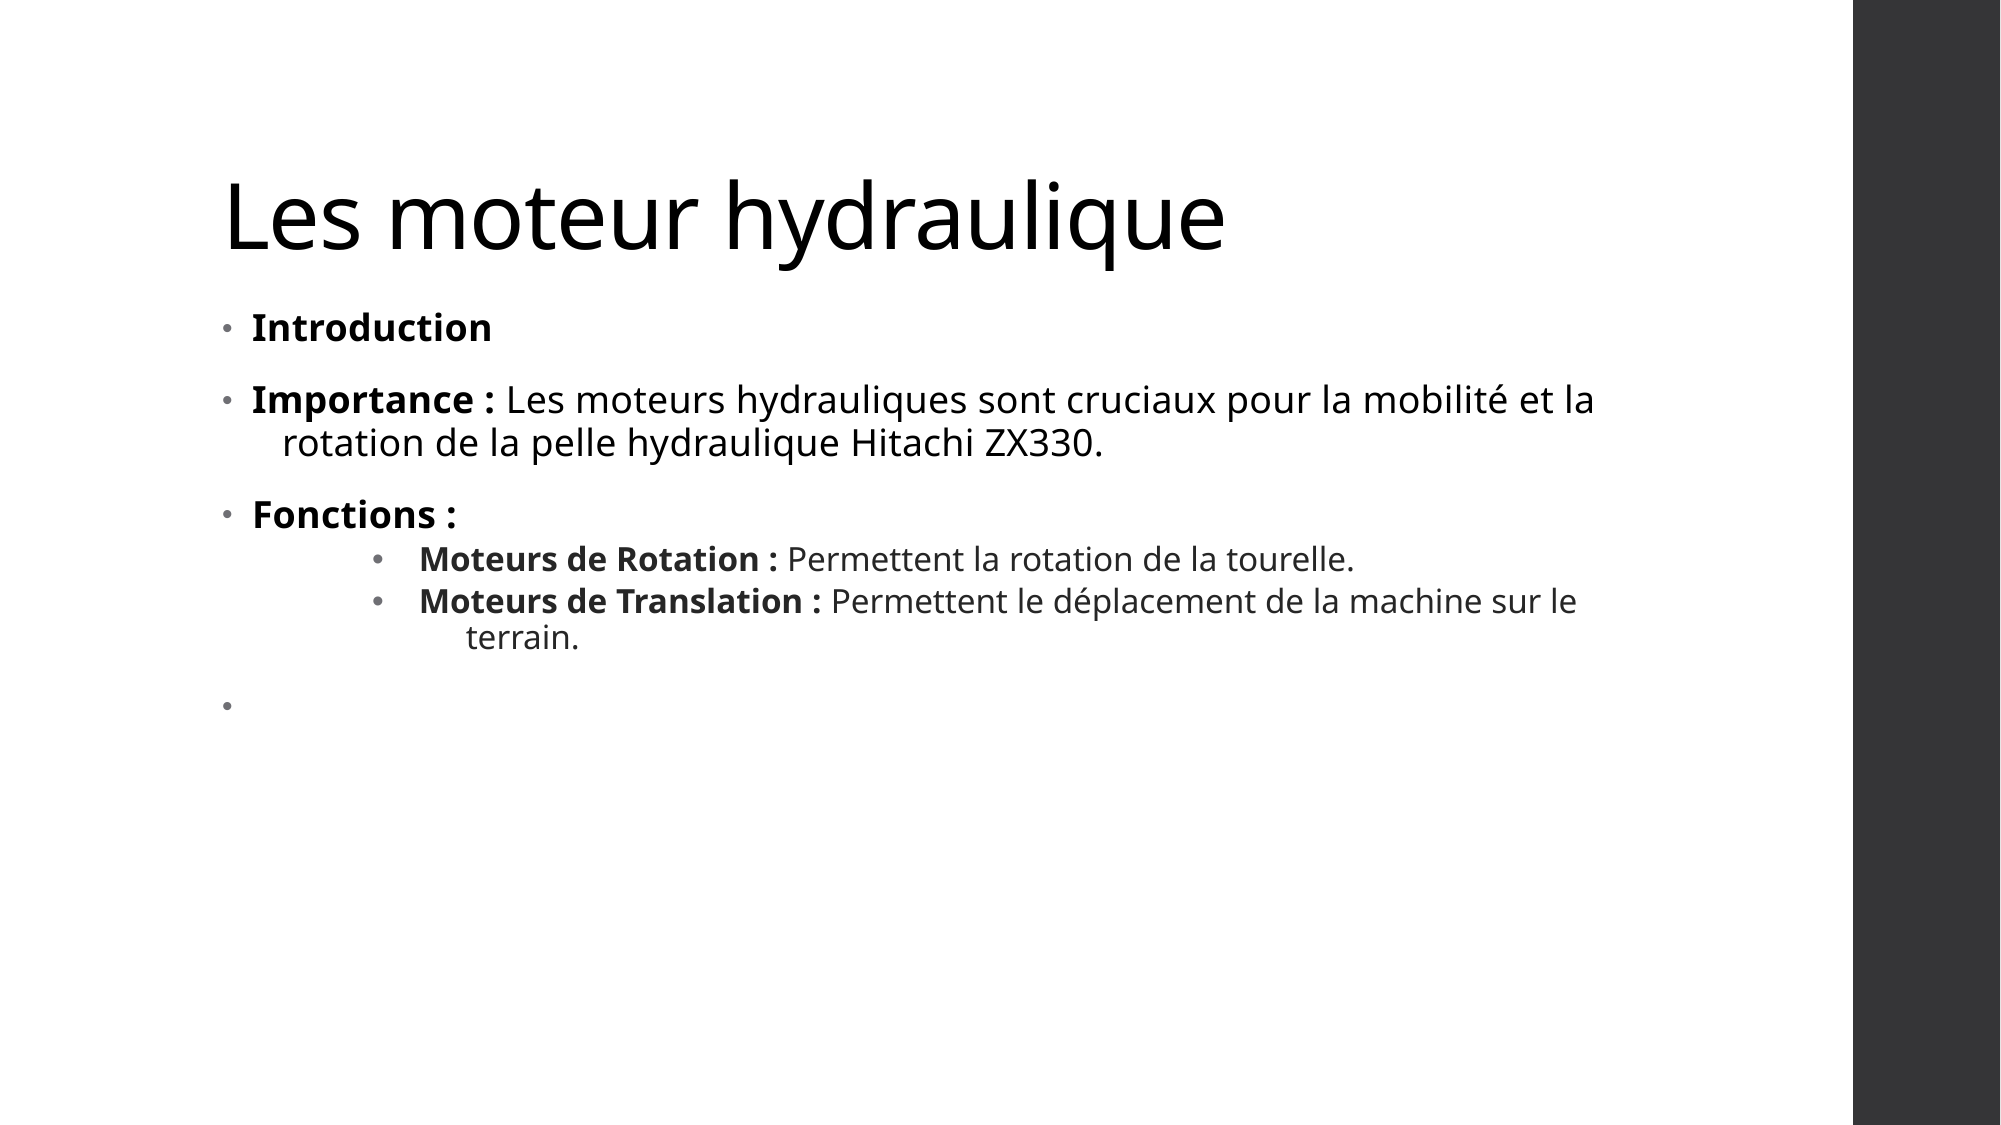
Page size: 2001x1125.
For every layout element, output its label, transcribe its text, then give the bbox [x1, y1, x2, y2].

list Introduction Importance : Les moteurs hydrauliques sont cruciaux pour la mobilité et la rotation de la pelle hydraulique Hitachi ZX330. Fonctions : Moteurs de Rotation : Permettent la rotation de la tourelle. Moteurs de Translation : Permettent le déplacement de la machine sur le terrain. [206, 299, 1617, 1014]
title Les moteur hydraulique [206, 60, 1797, 278]
